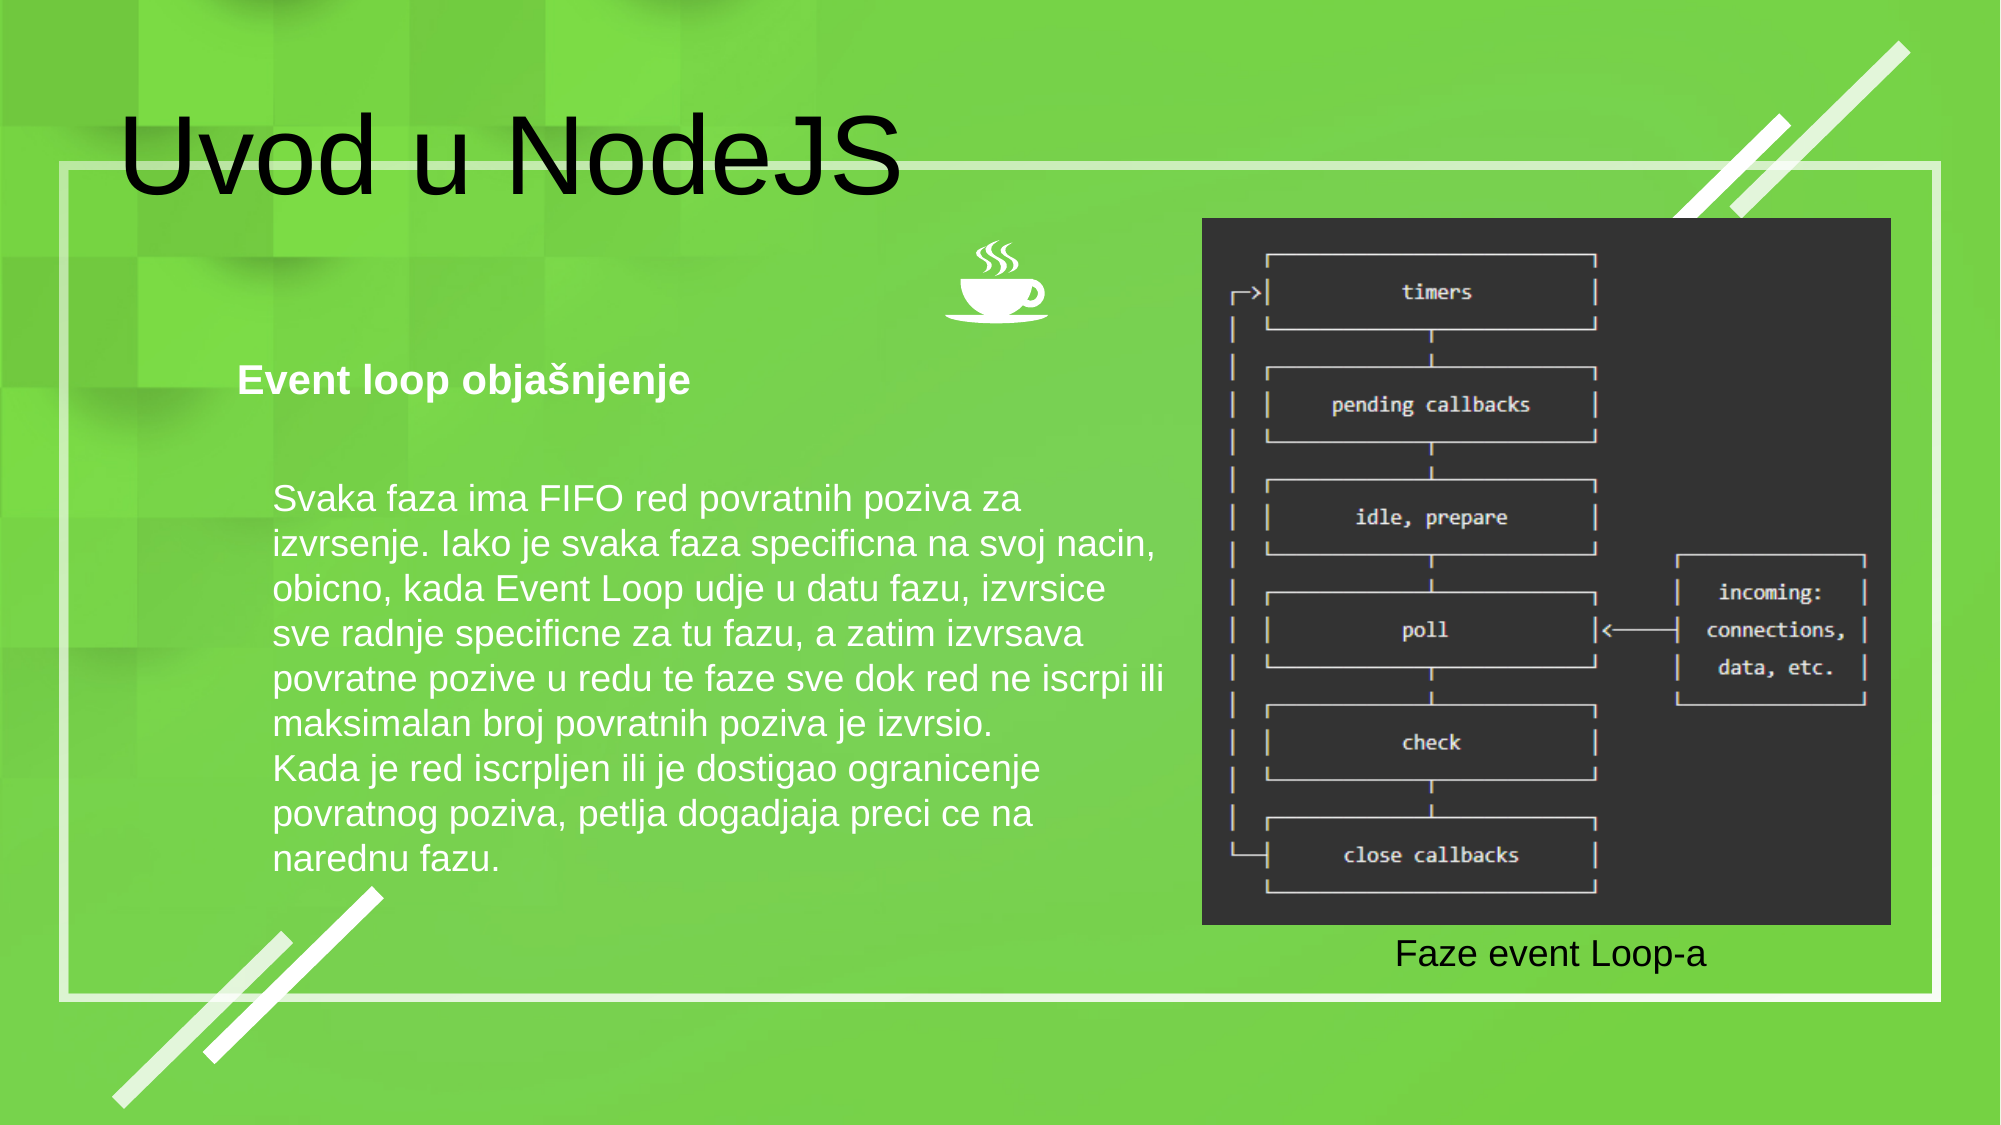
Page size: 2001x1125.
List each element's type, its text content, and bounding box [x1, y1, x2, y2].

text_box Faze event Loop-a [1380, 924, 1722, 982]
text_box Event loop objašnjenje [222, 345, 1185, 410]
text_box [944, 278, 1049, 324]
text_box Uvod u NodeJS [102, 74, 1118, 225]
text_box Svaka faza ima FIFO red povratnih poziva za izvrsenje. Iako je svaka faza specificna na svoj nacin, obicno, kada Event Loop udje u datu fazu, izvrsice sve radnje specificne za tu fazu, a zatim izvrsava povratne pozive u redu te faze sve dok red ne iscrpi ili maksimalan broj povratnih poziva je izvrsio. Kada je red iscrpljen ili je dostigao ogranicenje povratnog poziva, petlja dogadjaja preci ce na narednu fazu. [222, 466, 1185, 887]
picture [0, 0, 2001, 1125]
text_box [1000, 242, 1019, 273]
text_box [59, 40, 1941, 1109]
text_box [976, 239, 1007, 277]
